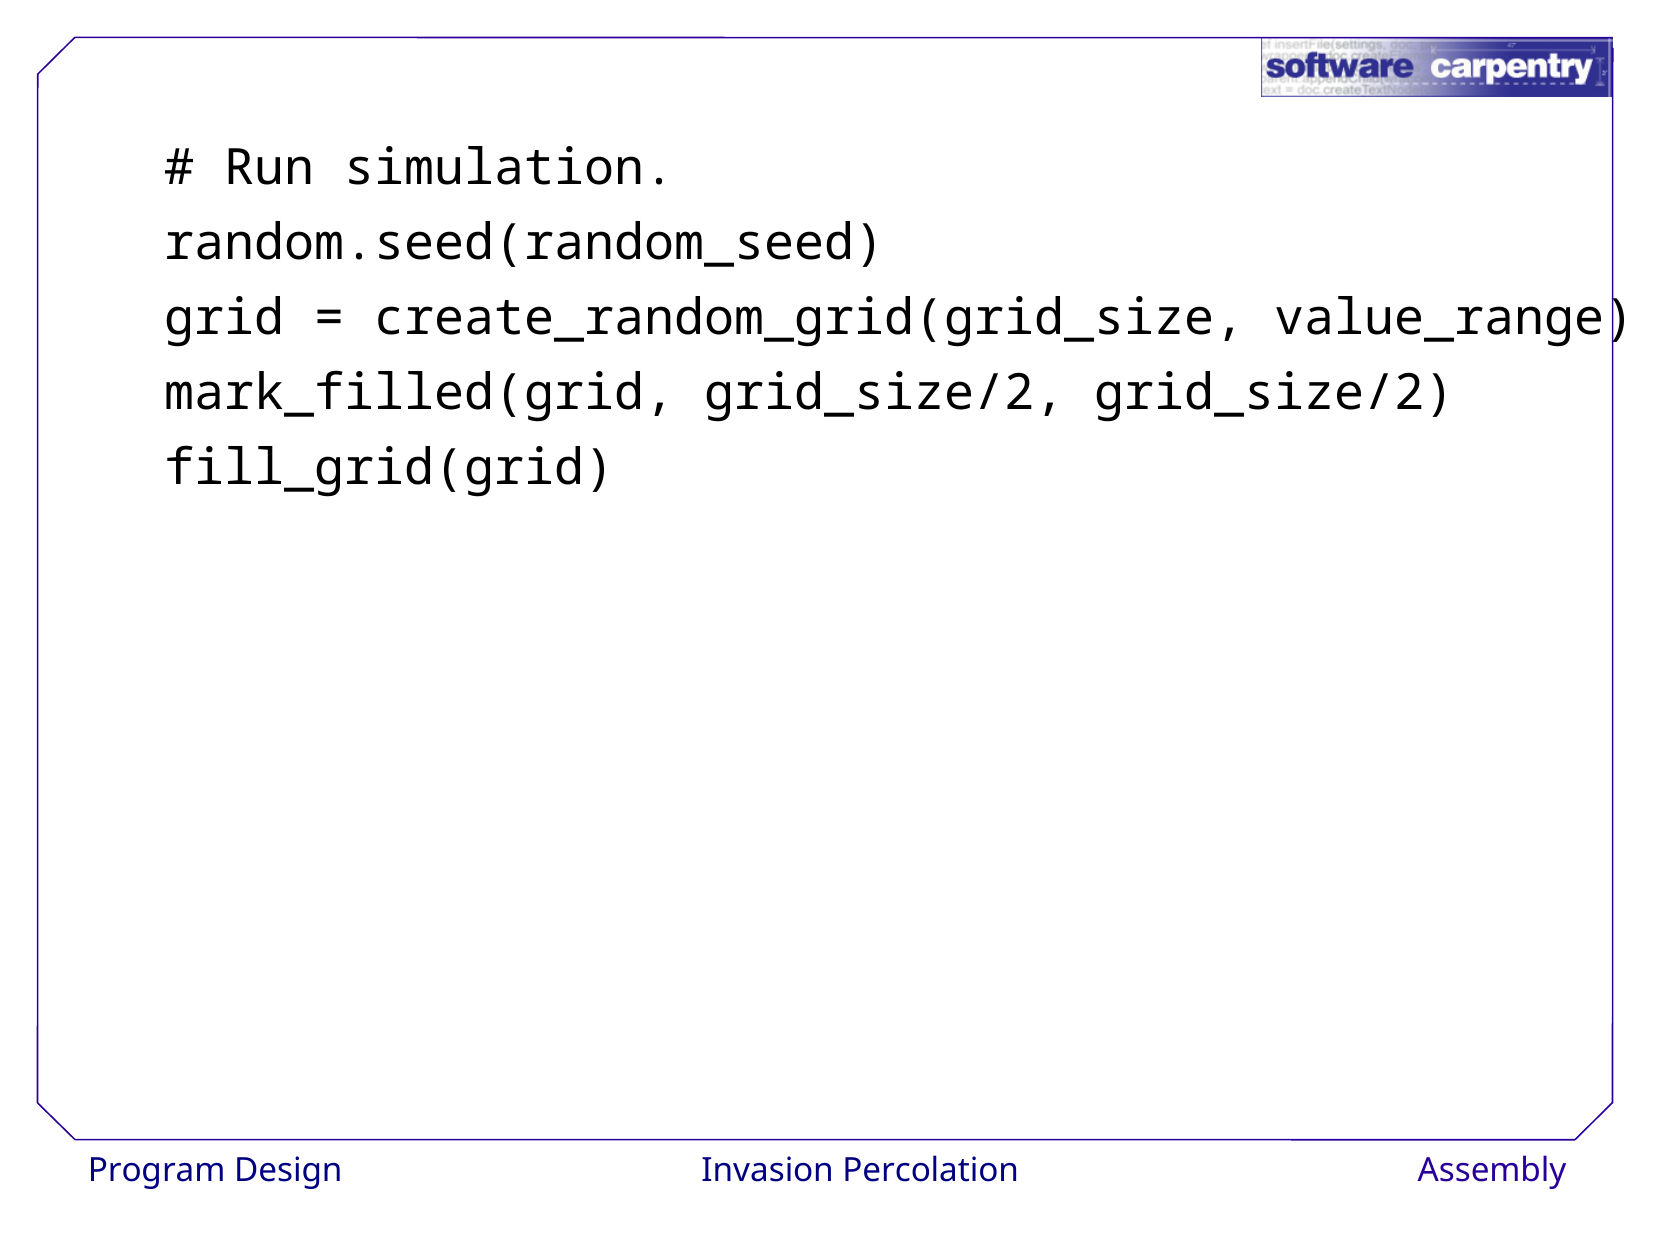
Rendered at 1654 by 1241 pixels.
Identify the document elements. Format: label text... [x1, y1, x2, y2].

text_box # Run simulation. random.seed(random_seed) grid = create_random_grid(grid_size, value_range) mark_filled(grid, grid_size/2, grid_size/2) fill_grid(grid) [89, 112, 1508, 1055]
picture [1261, 39, 1613, 97]
